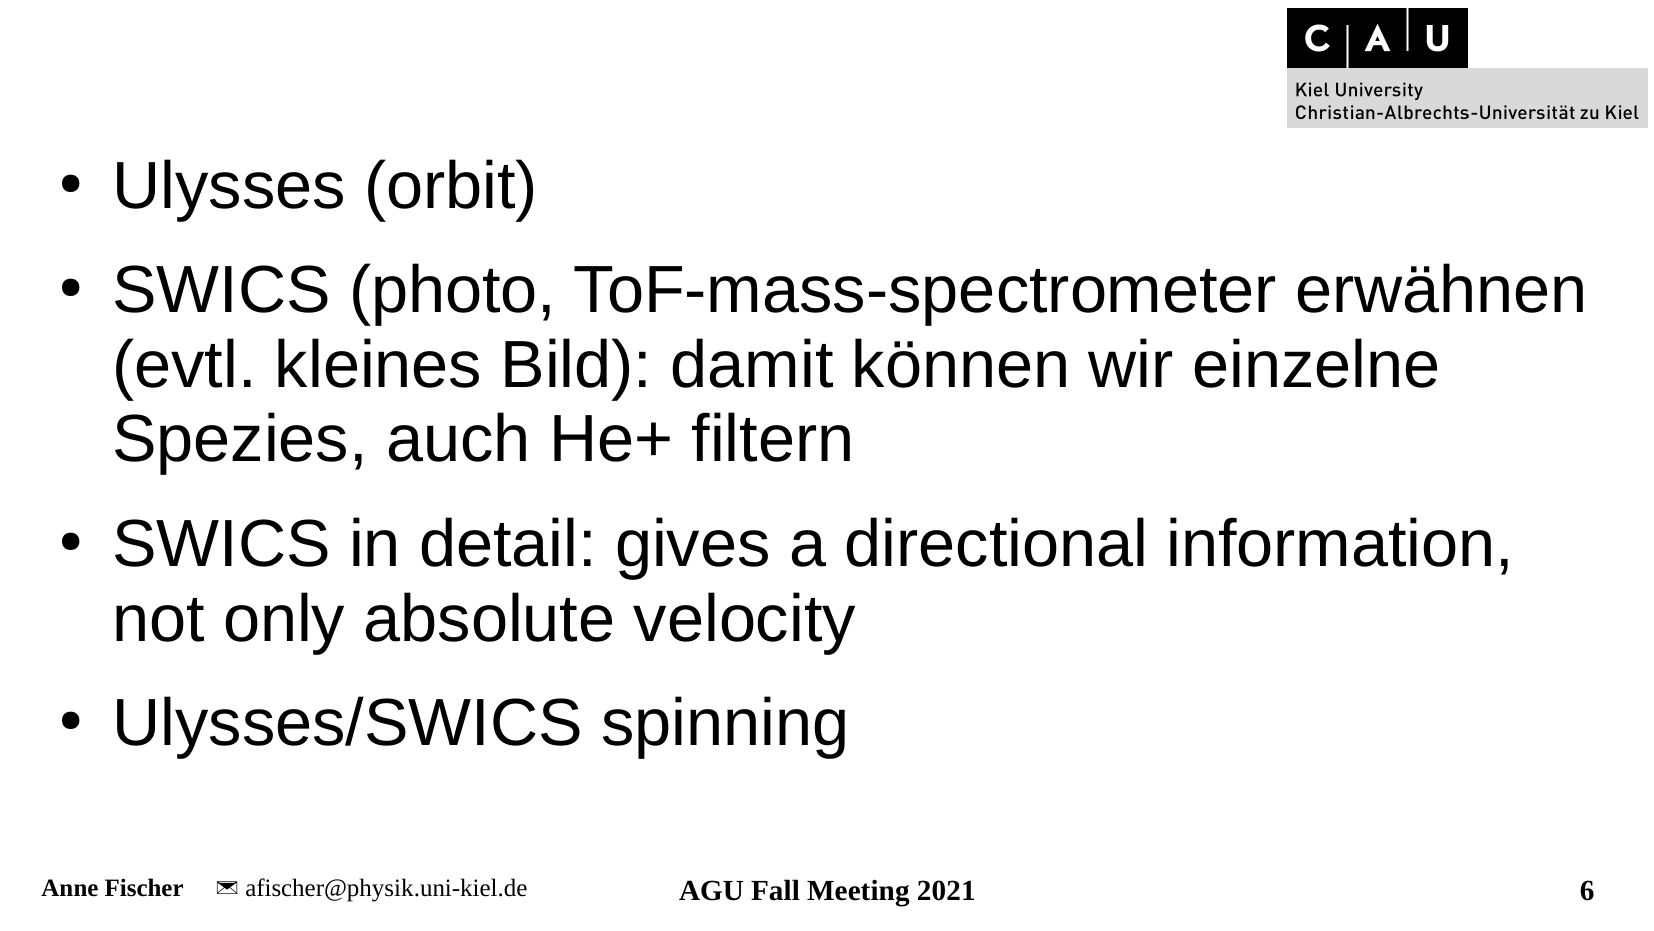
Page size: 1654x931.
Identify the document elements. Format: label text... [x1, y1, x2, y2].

list Ulysses (orbit) SWICS (photo, ToF-mass-spectrometer erwähnen (evtl. kleines Bild): damit können wir einzelne Spezies, auch He+ filtern SWICS in detail: gives a directional information, not only absolute velocity Ulysses/SWICS spinning [41, 147, 1625, 845]
picture [1287, 8, 1648, 128]
